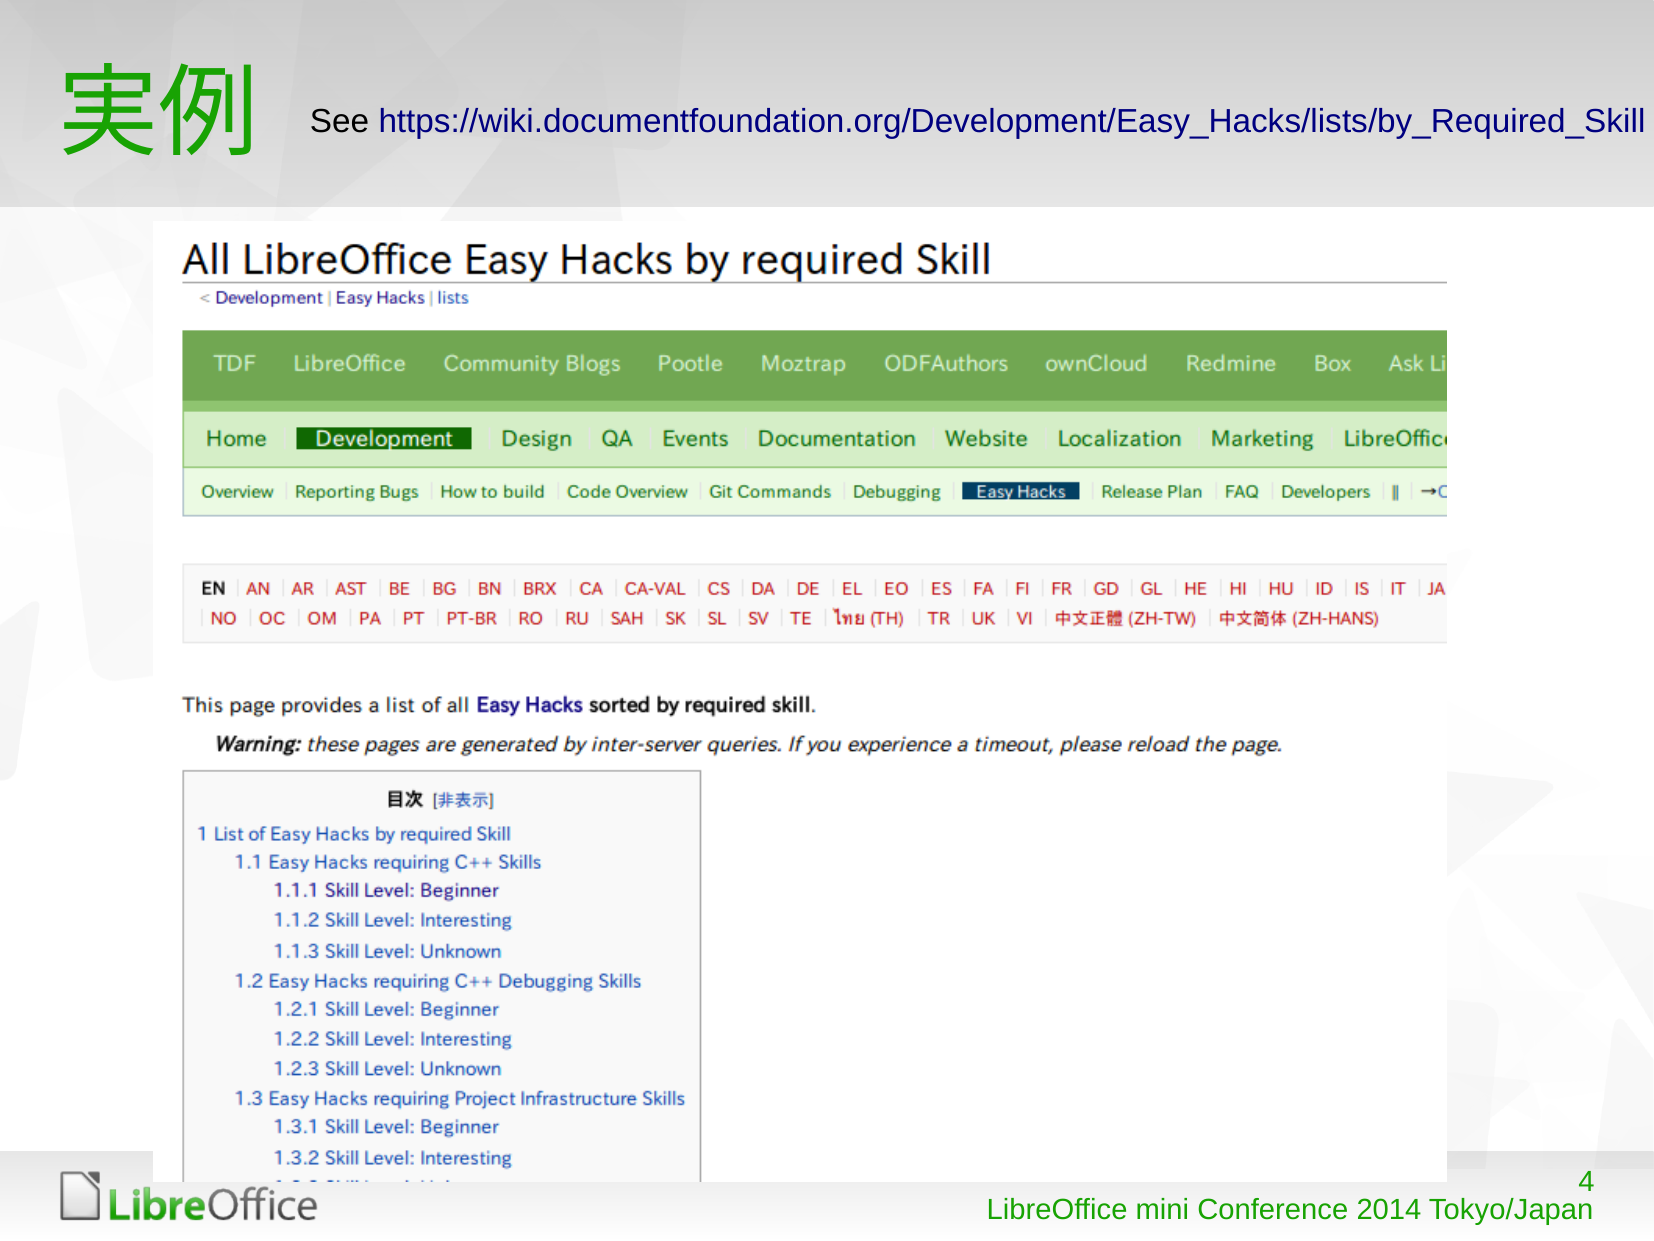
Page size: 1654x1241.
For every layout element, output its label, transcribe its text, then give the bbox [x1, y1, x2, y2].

title 実例 [59, 29, 1595, 178]
text_box See https://wiki.documentfoundation.org/Development/Easy_Hacks/lists/by_Required_Skill [295, 95, 1654, 148]
picture [0, 0, 1654, 1240]
